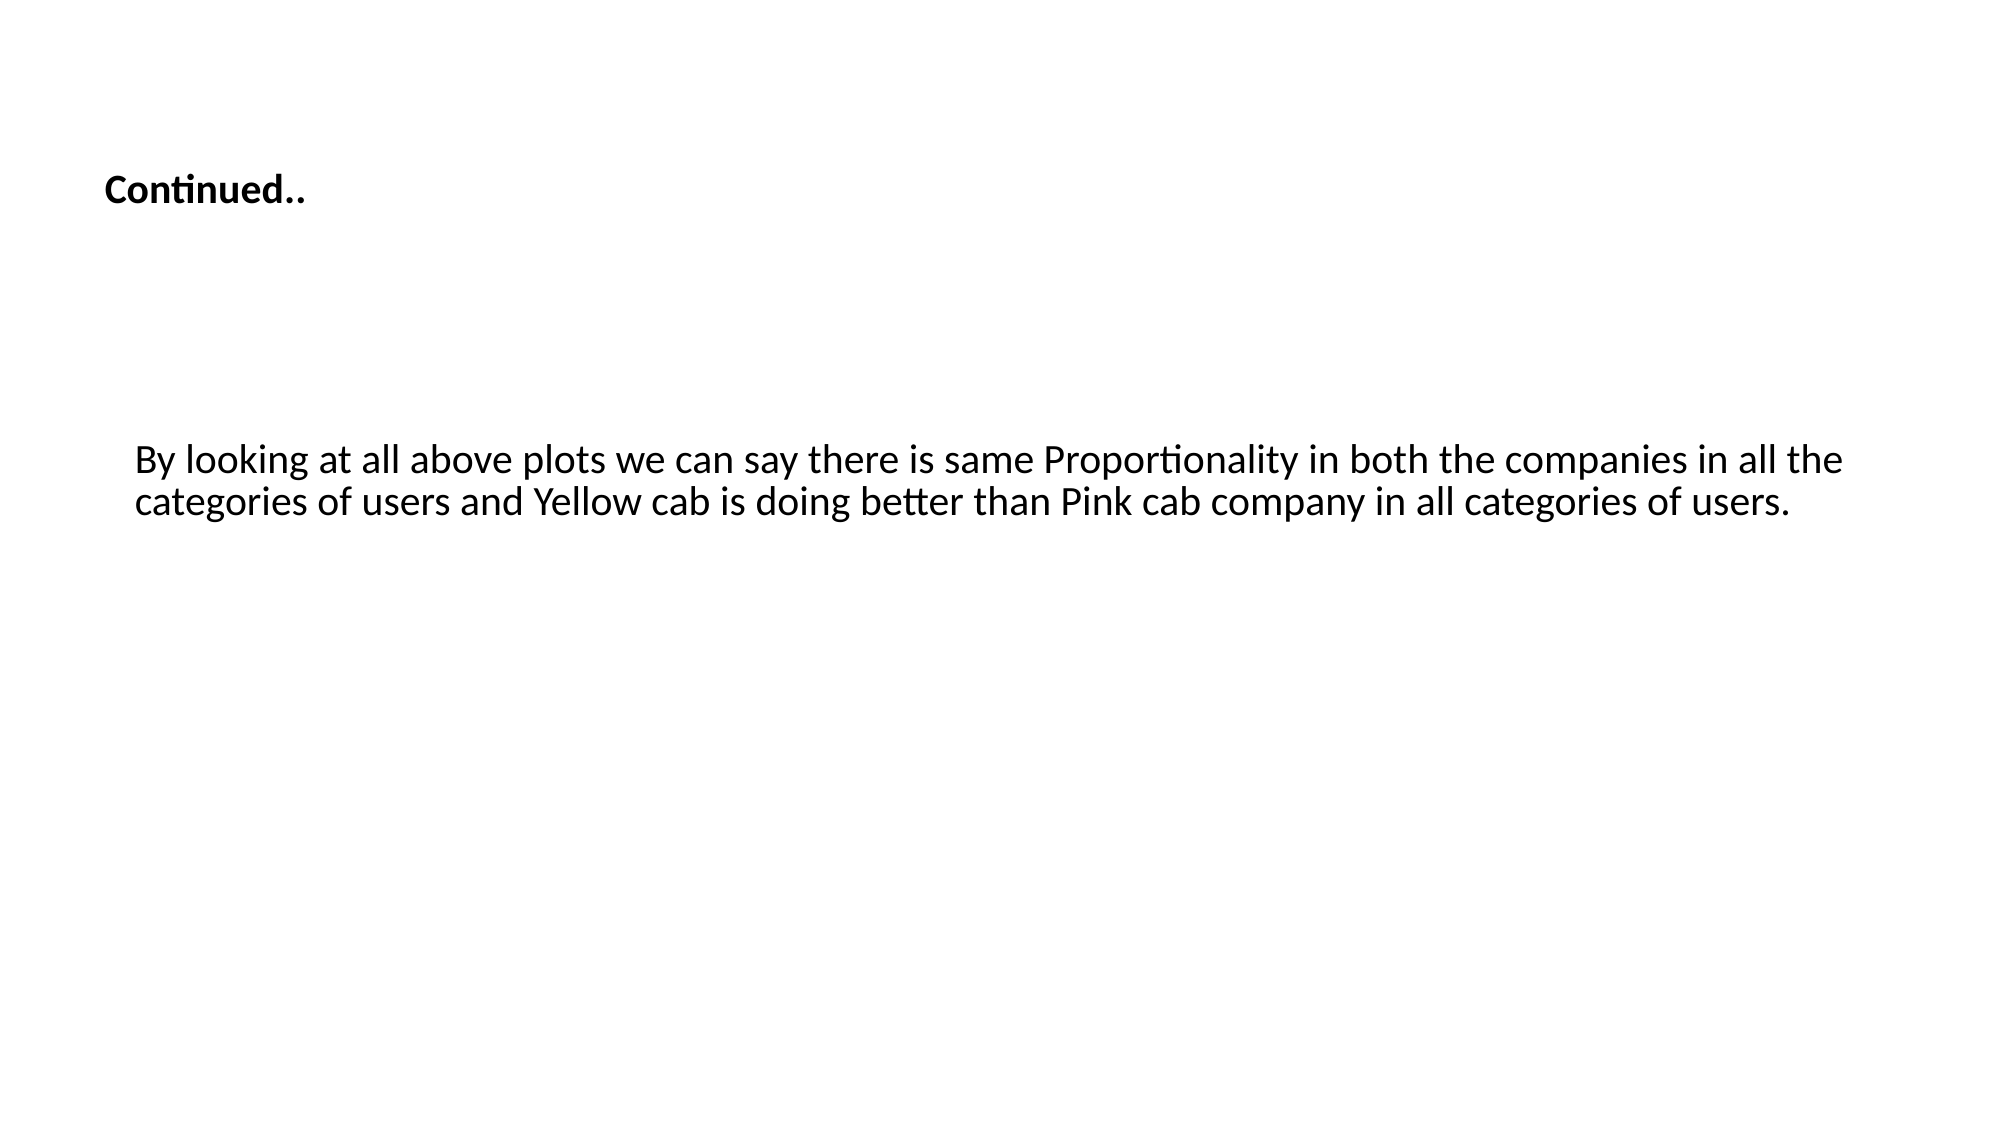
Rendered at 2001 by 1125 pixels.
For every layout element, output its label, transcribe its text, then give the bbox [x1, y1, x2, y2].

text_box By looking at all above plots we can say there is same Proportionality in both the companies in all the categories of users and Yellow cab is doing better than Pink cab company in all categories of users. [120, 435, 1870, 552]
text_box Continued.. [90, 164, 341, 231]
